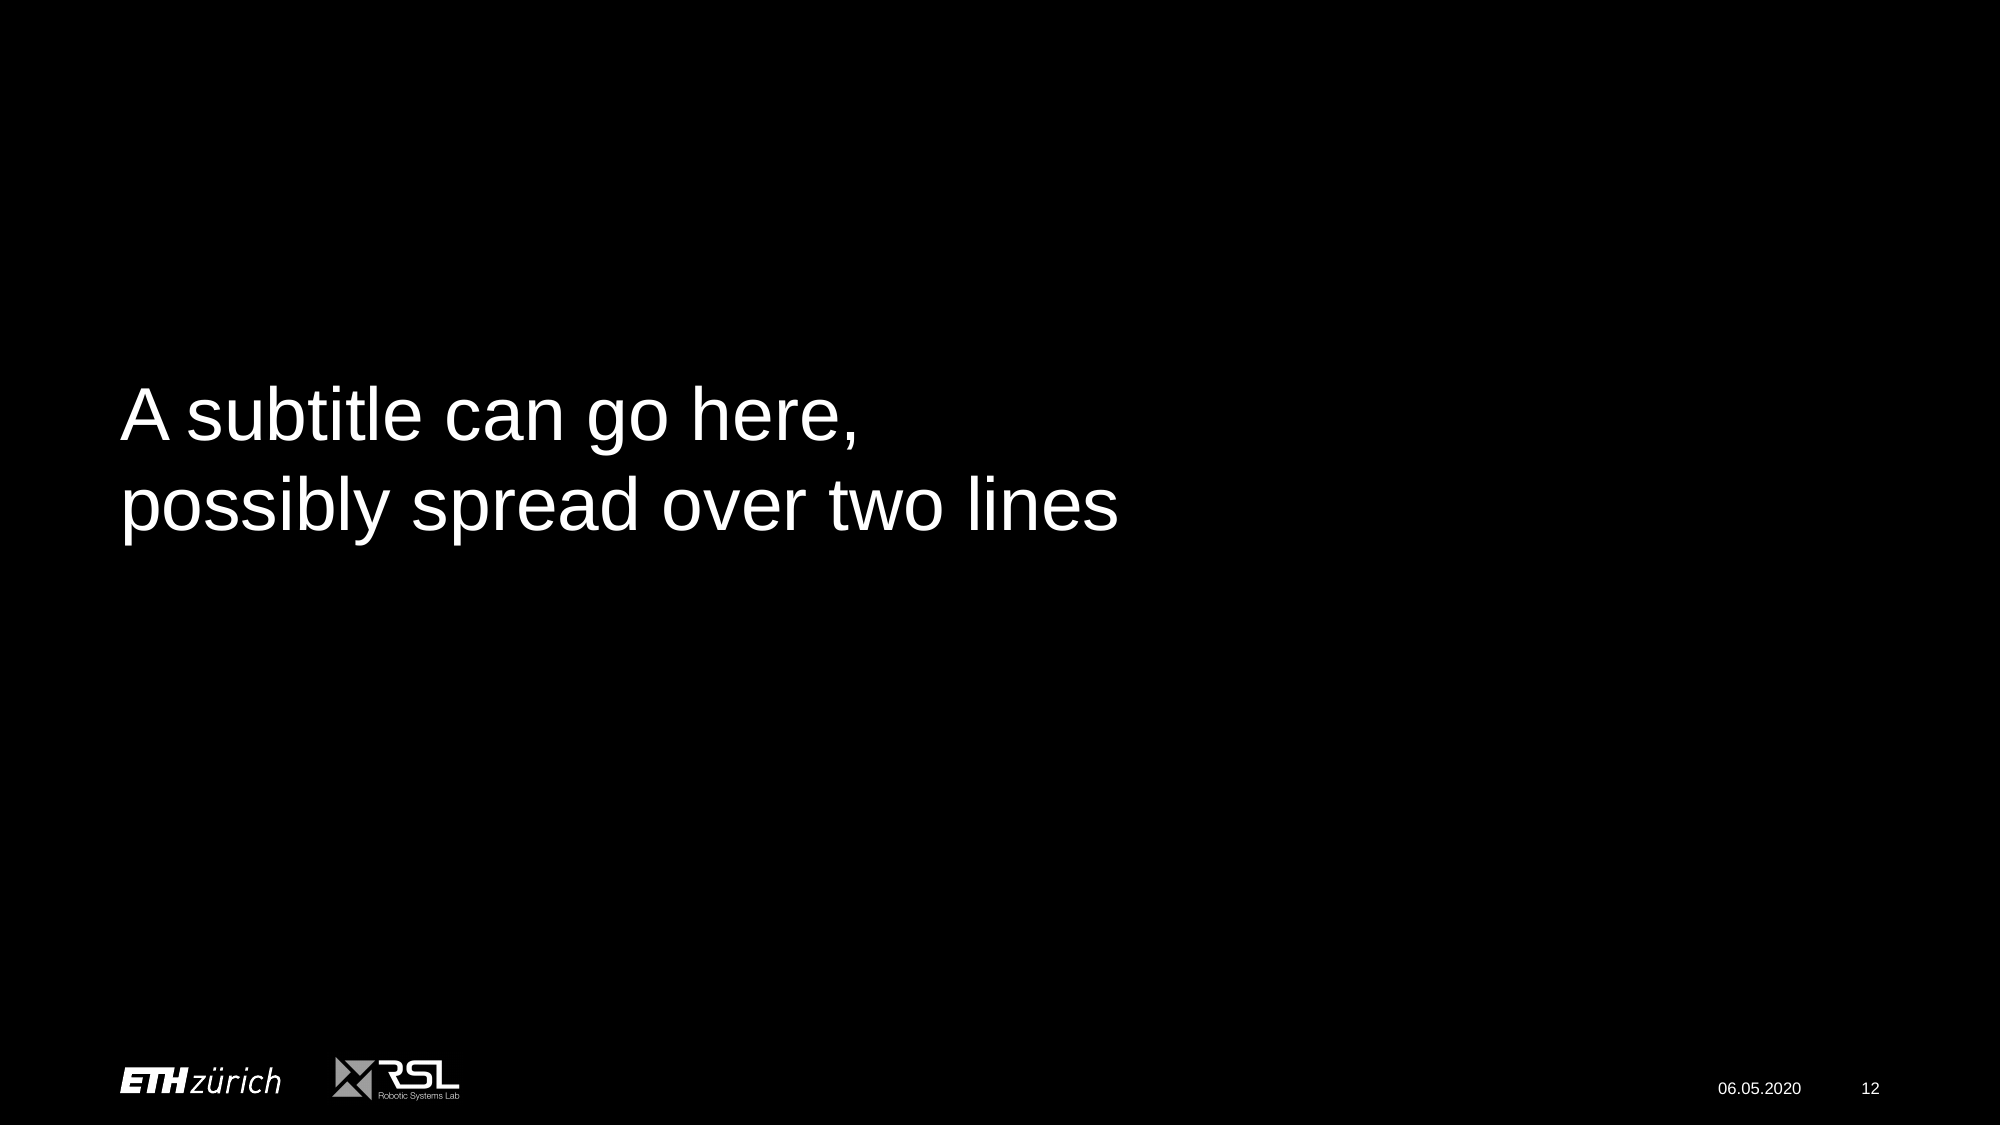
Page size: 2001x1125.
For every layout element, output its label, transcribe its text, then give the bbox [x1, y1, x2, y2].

slide_number 06.05.2020 [1718, 1069, 1819, 1106]
picture [327, 1052, 464, 1106]
slide_number <number> [1827, 1069, 1880, 1106]
title A subtitle can go here, possibly spread over two lines [120, 364, 1880, 572]
